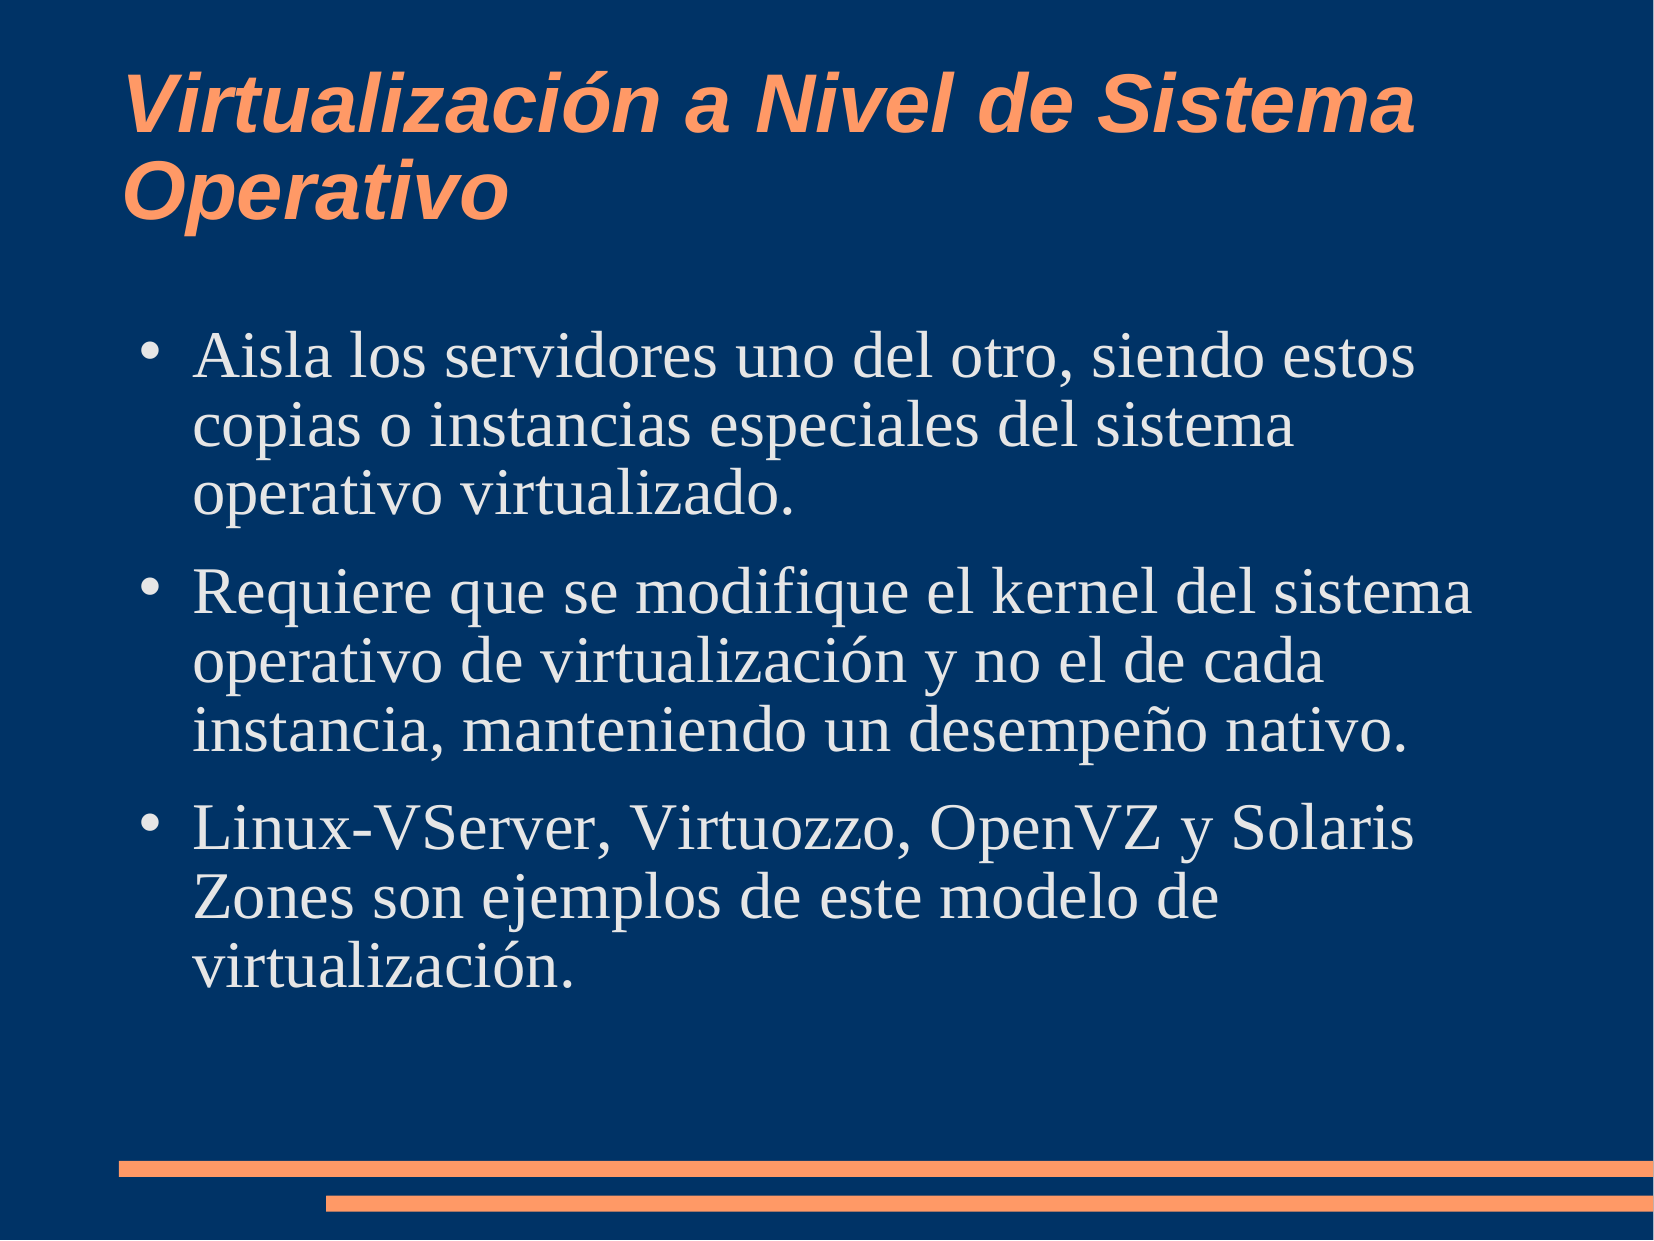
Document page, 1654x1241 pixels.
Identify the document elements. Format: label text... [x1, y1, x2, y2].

list Aisla los servidores uno del otro, siendo estos copias o instancias especiales del sistema operativo virtualizado. Requiere que se modifique el kernel del sistema operativo de virtualización y no el de cada instancia, manteniendo un desempeño nativo. Linux-VServer, Virtuozzo, OpenVZ y Solaris Zones son ejemplos de este modelo de virtualización. [121, 322, 1561, 1118]
title Virtualización a Nivel de Sistema Operativo [121, 46, 1534, 254]
